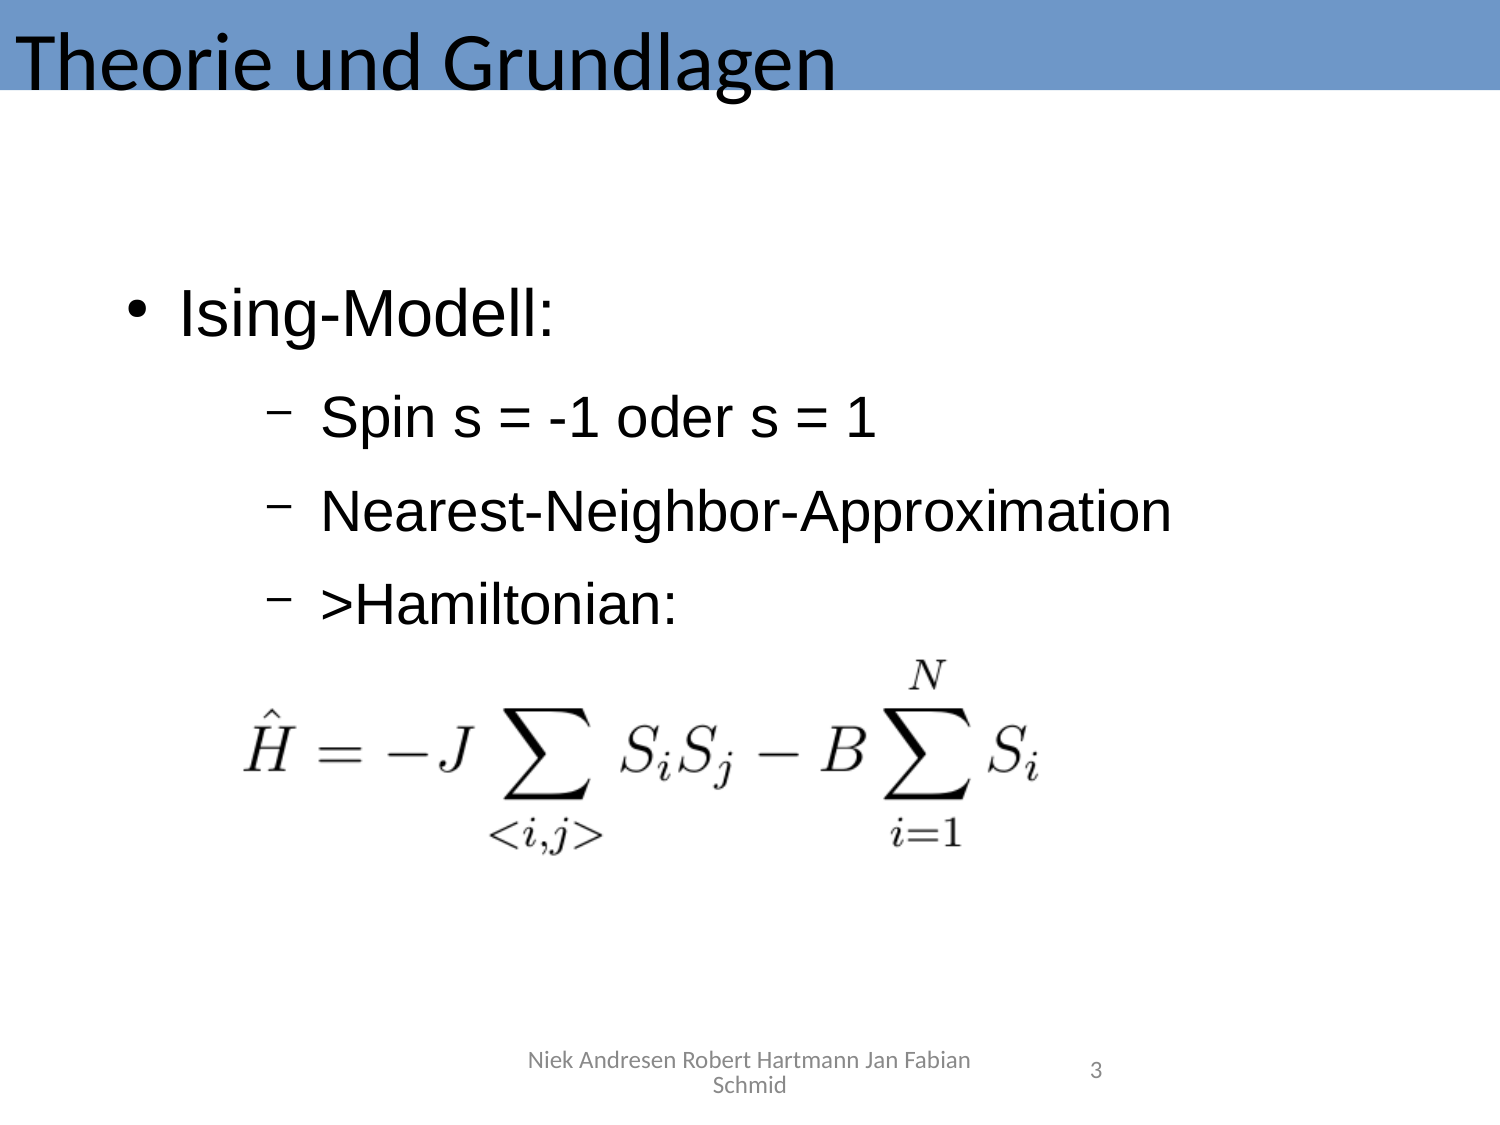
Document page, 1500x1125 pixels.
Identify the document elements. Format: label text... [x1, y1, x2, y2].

text_box [1074, 1042, 1426, 1103]
picture [236, 649, 1054, 859]
title Theorie und Grundlagen [0, 0, 1500, 91]
list Ising-Modell: Spin s = -1 oder s = 1 Nearest-Neighbor-Approximation >Hamiltonian: [75, 262, 1426, 1005]
text_box Niek Andresen Robert Hartmann Jan Fabian Schmid [512, 1042, 988, 1103]
